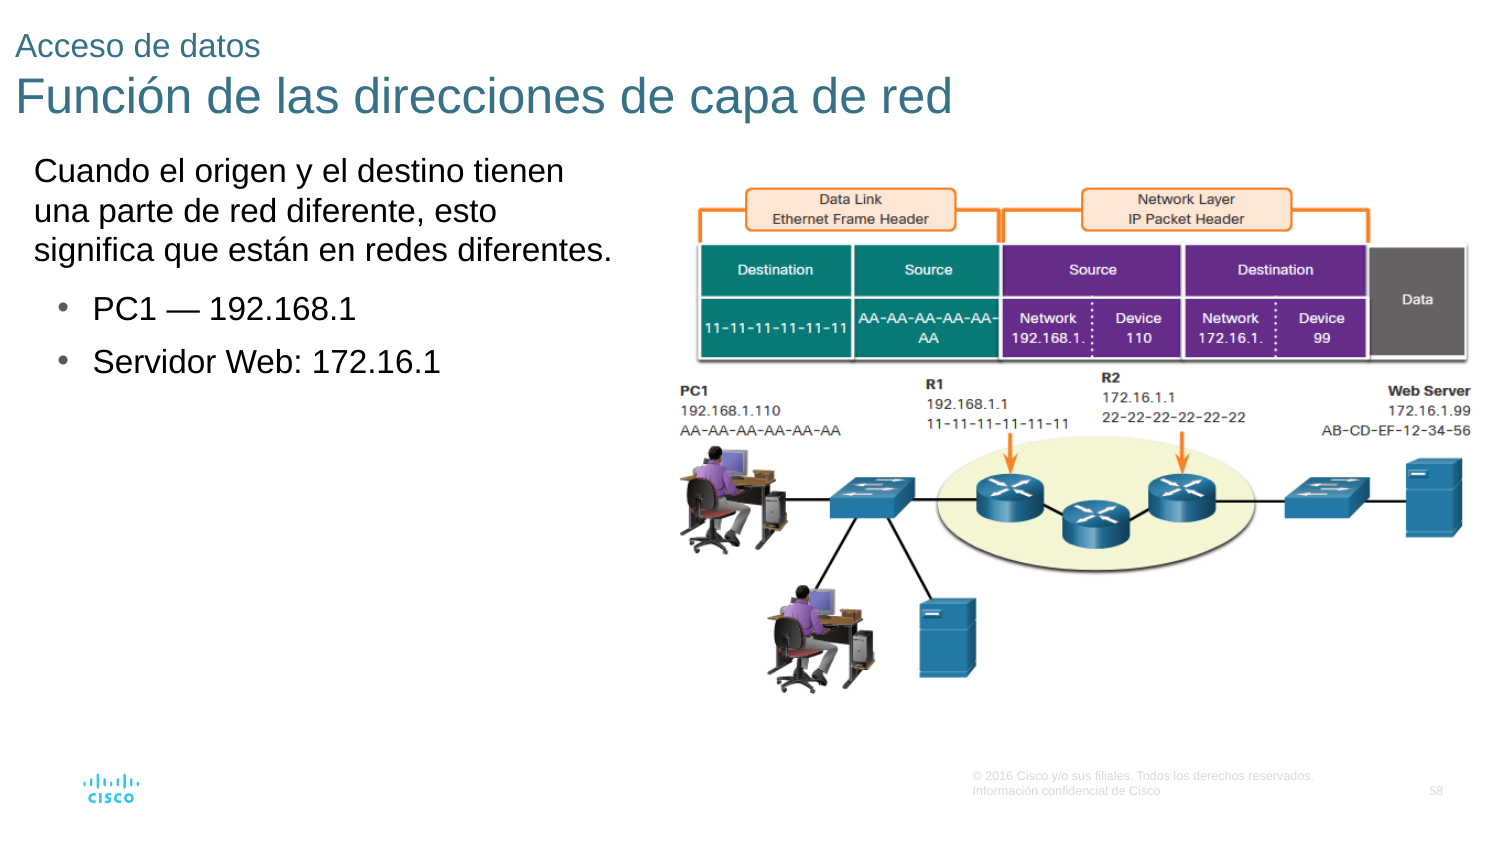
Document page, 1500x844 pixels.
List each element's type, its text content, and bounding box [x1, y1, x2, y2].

picture [679, 170, 1481, 702]
title Acceso de datos Función de las direcciones de capa de red [0, 6, 1500, 142]
list Cuando el origen y el destino tienen una parte de red diferente, esto significa que están en redes diferentes. PC1 — 192.168.1 Servidor Web: 172.16.1 [18, 141, 653, 731]
